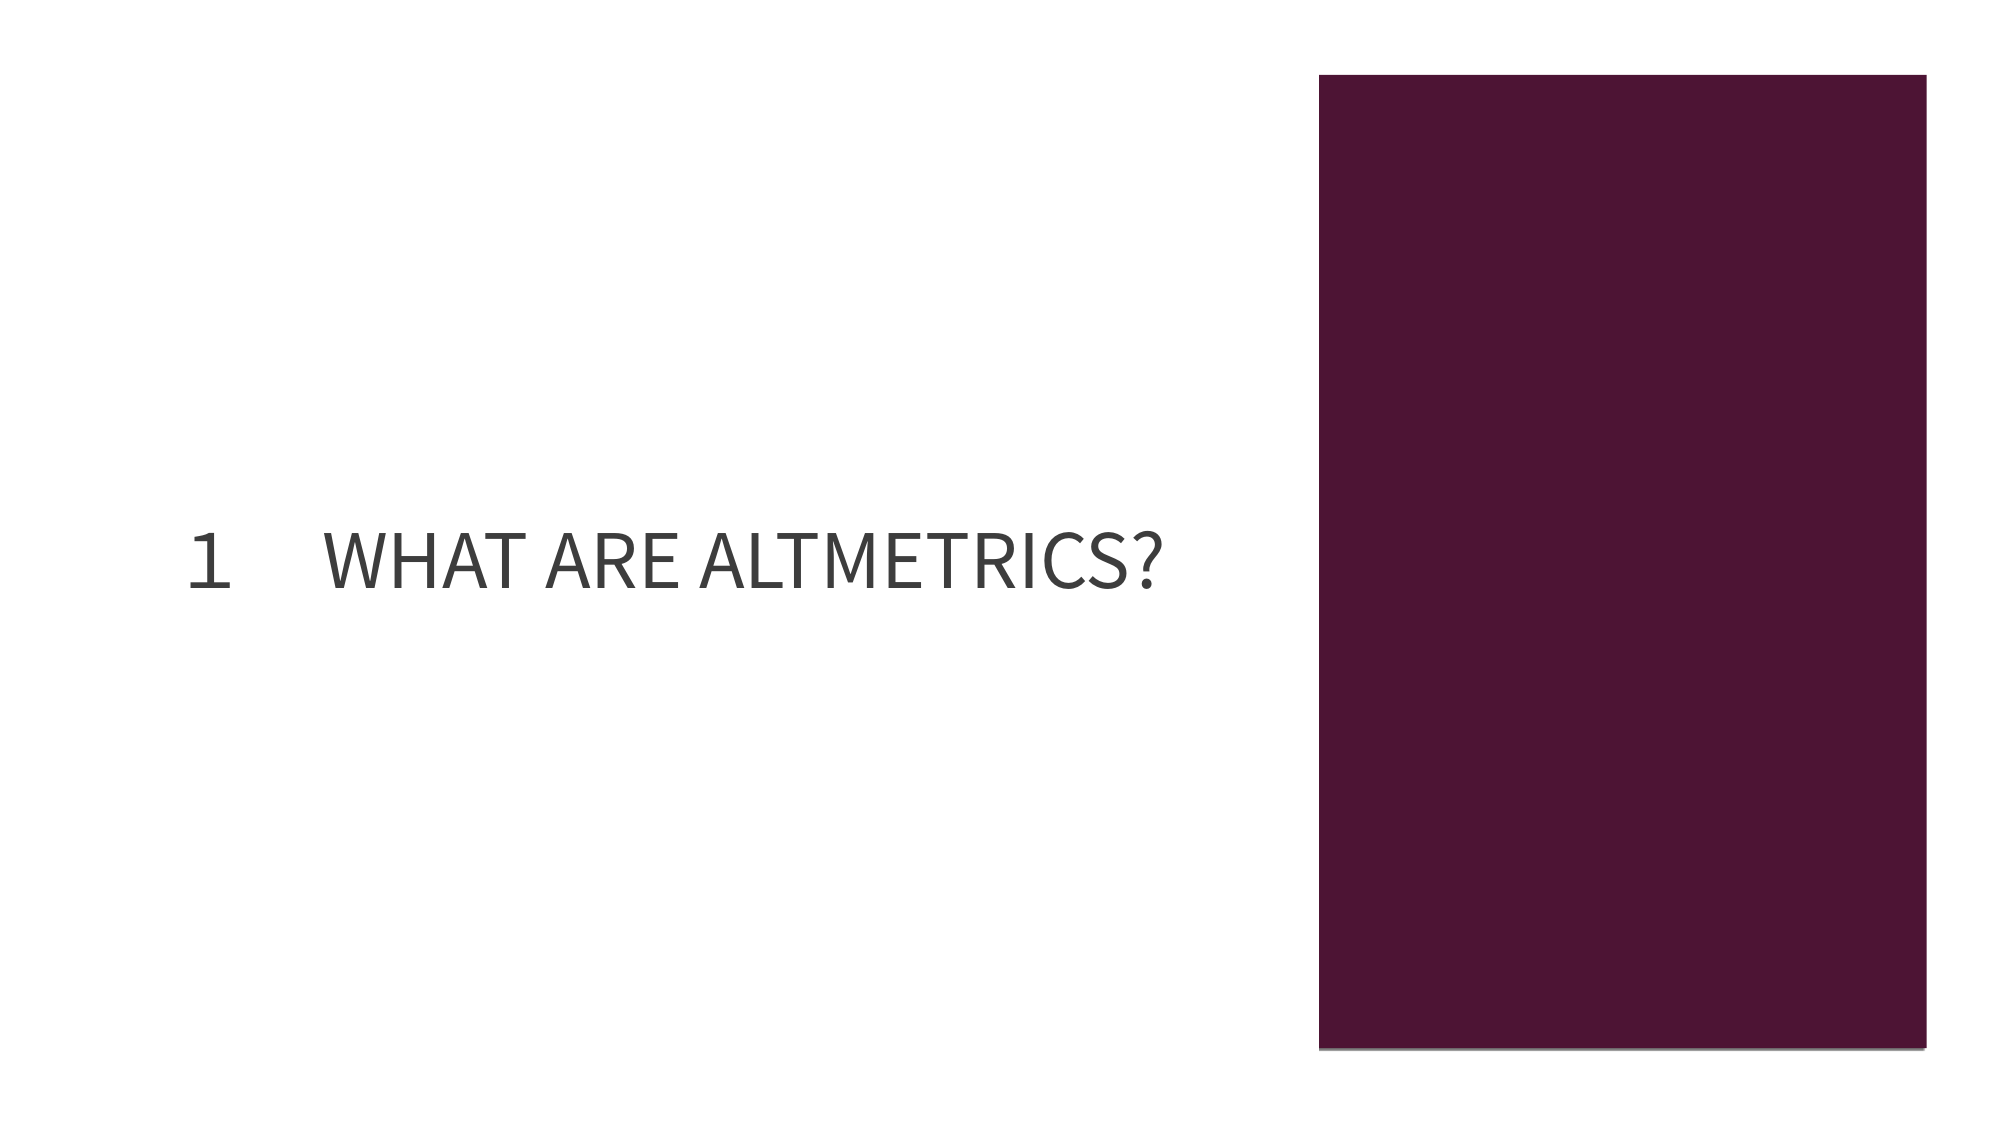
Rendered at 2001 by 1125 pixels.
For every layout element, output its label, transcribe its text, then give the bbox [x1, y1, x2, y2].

text_box [0, 0, 2000, 1125]
title １ What are altmetrics? [157, 164, 1303, 952]
